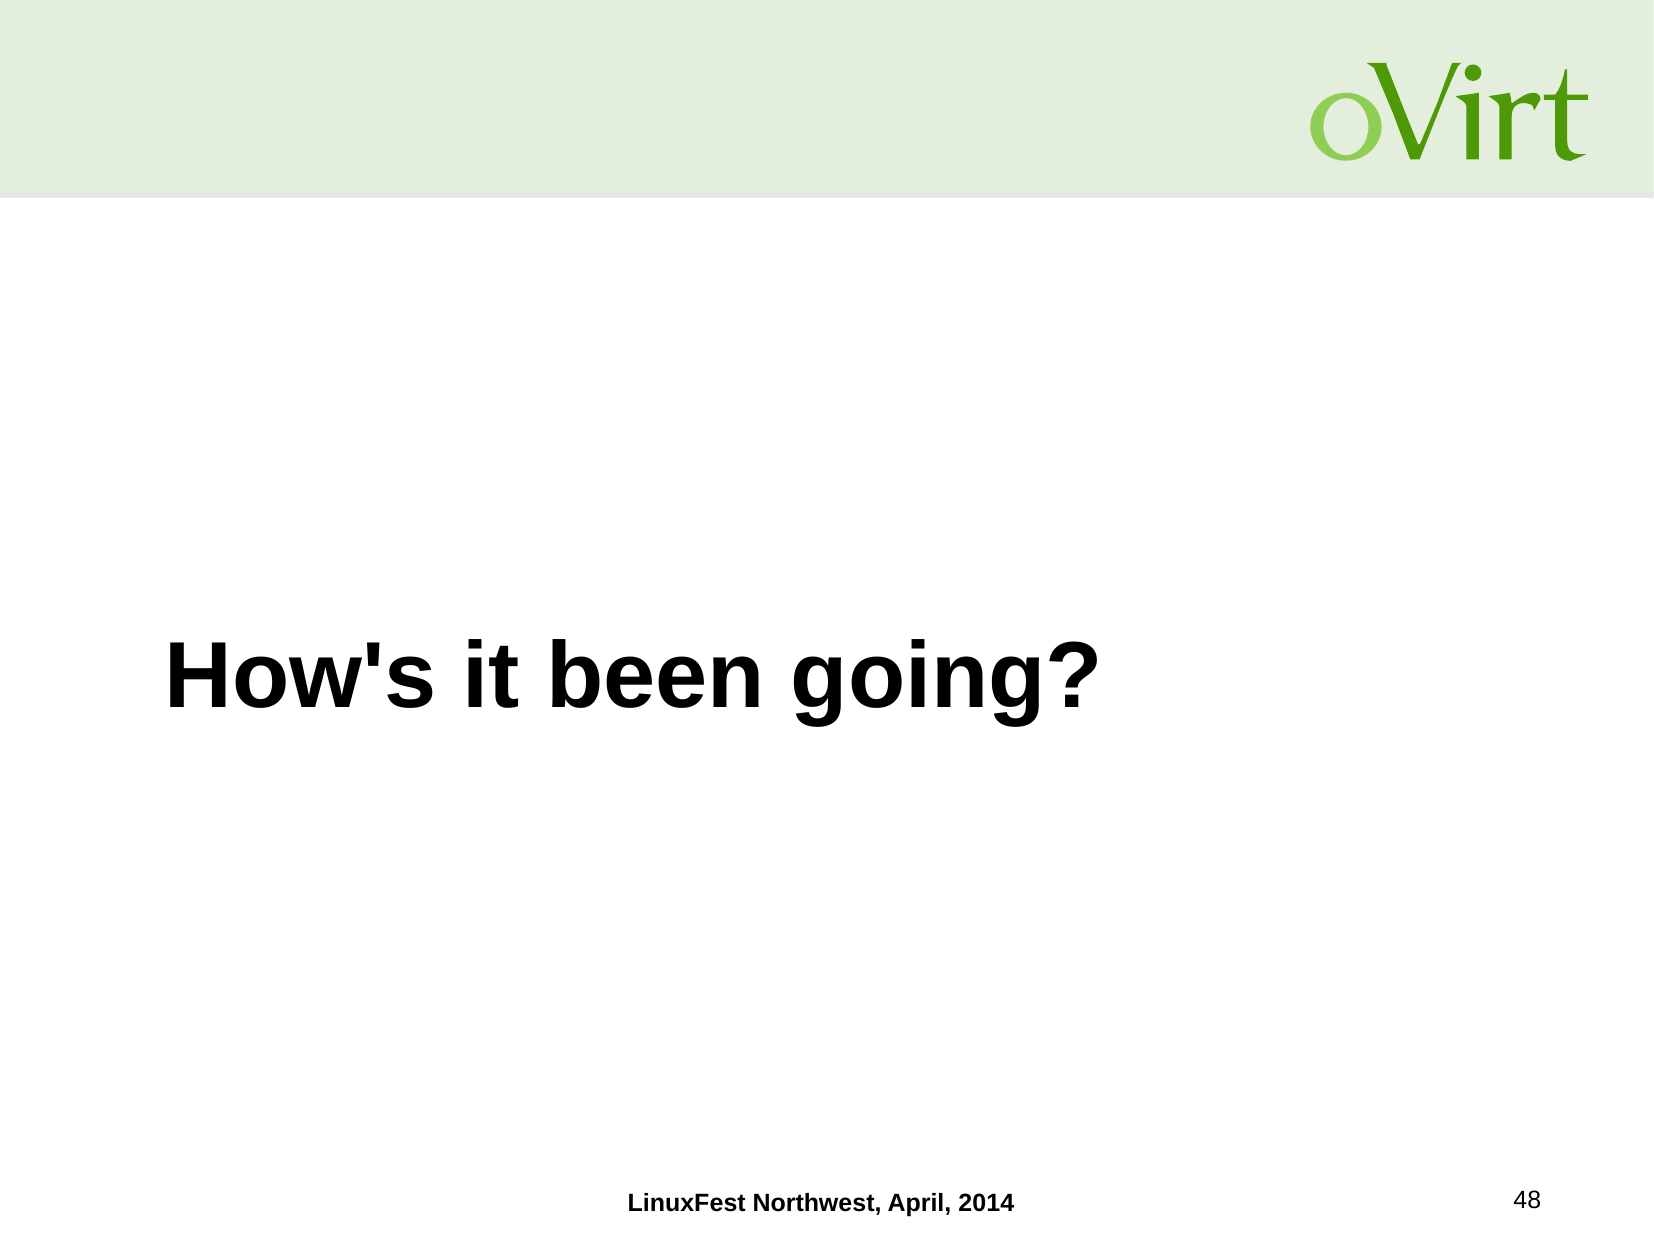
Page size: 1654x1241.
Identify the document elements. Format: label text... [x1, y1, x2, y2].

text_box How's it been going? [150, 615, 1654, 750]
